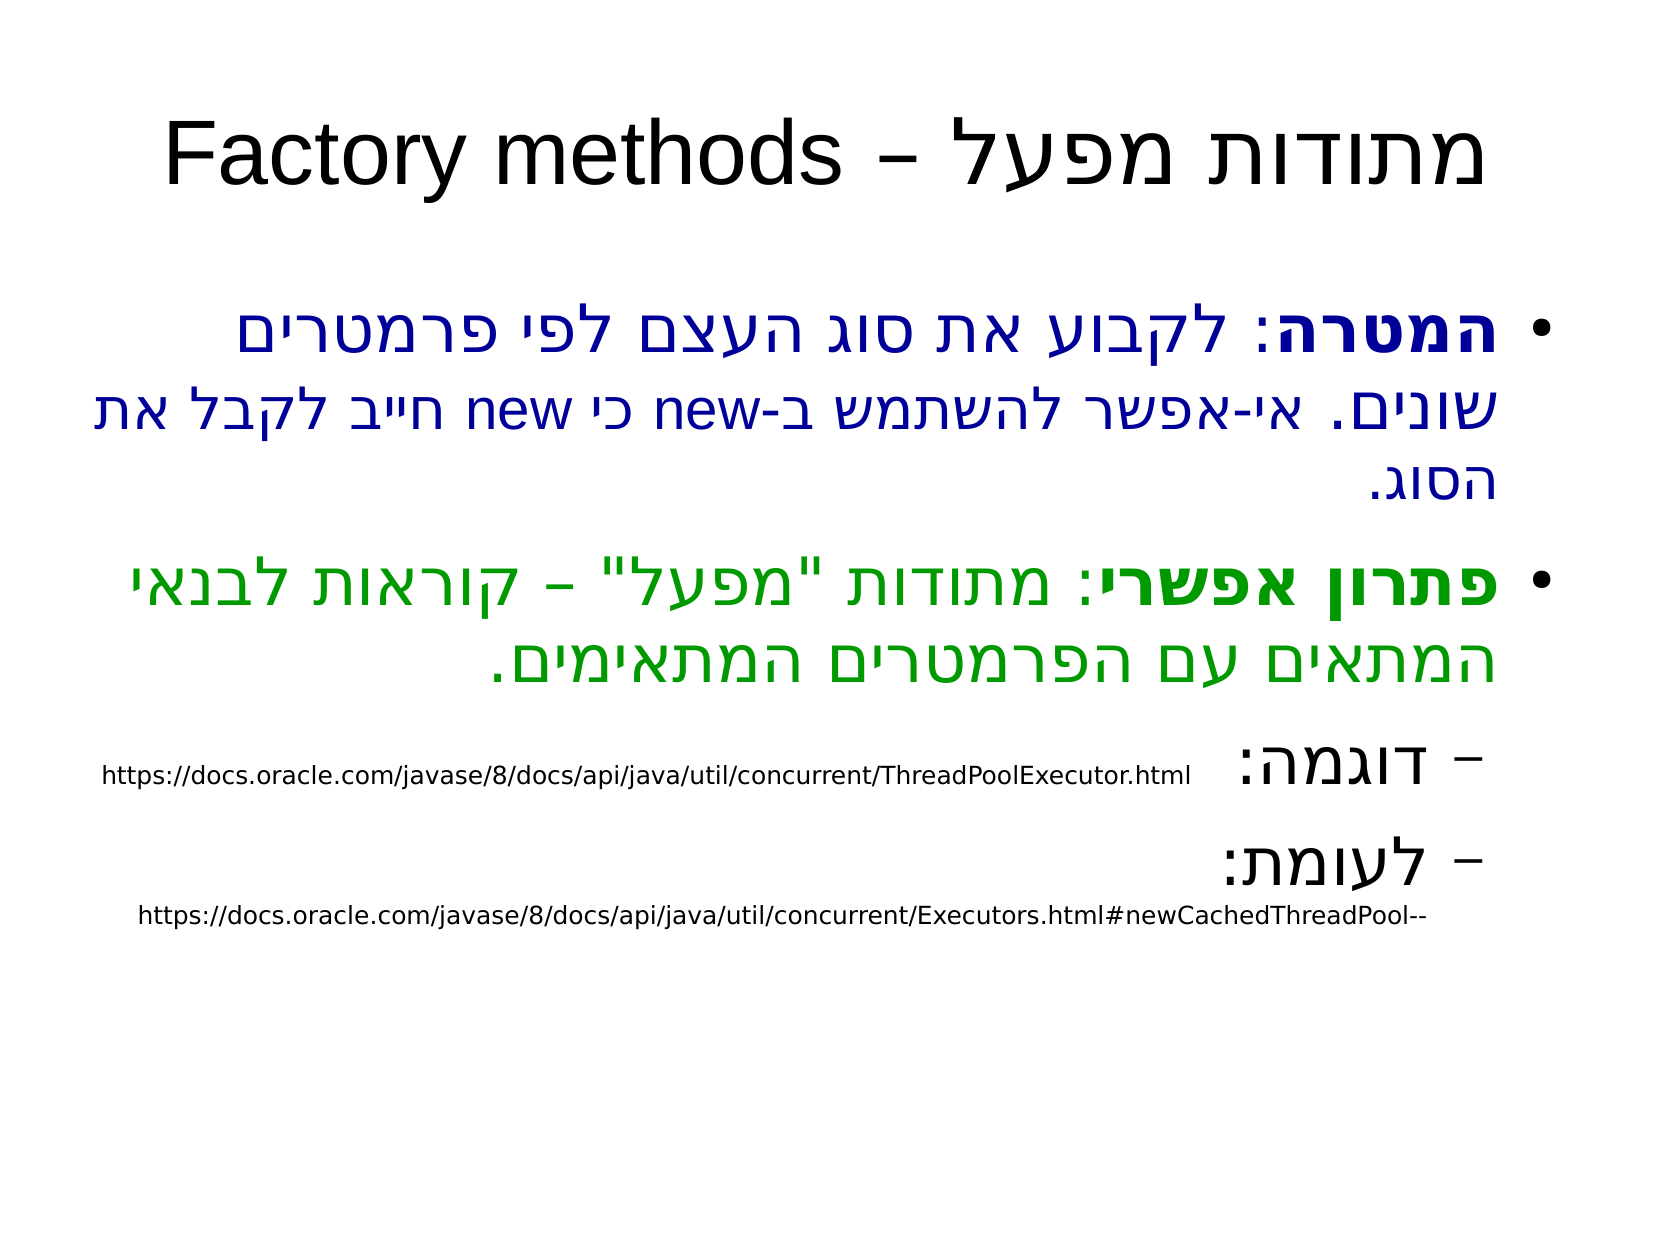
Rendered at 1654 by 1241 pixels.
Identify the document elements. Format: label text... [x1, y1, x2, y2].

list המטרה: לקבוע את סוג העצם לפי פרמטרים שונים. אי-אפשר להשתמש ב-new כי new חייב לקבל את הסוג. פתרון אפשרי: מתודות "מפעל" – קוראות לבנאי המתאים עם הפרמטרים המתאימים. דוגמה: https://docs.oracle.com/javase/8/docs/api/java/util/concurrent/ThreadPoolExecutor.html לעומת: https://docs.oracle.com/javase/8/docs/api/java/util/concurrent/Executors.html#newCachedThreadPool-- [82, 290, 1571, 1010]
title מתודות מפעל – Factory methods [82, 49, 1571, 257]
